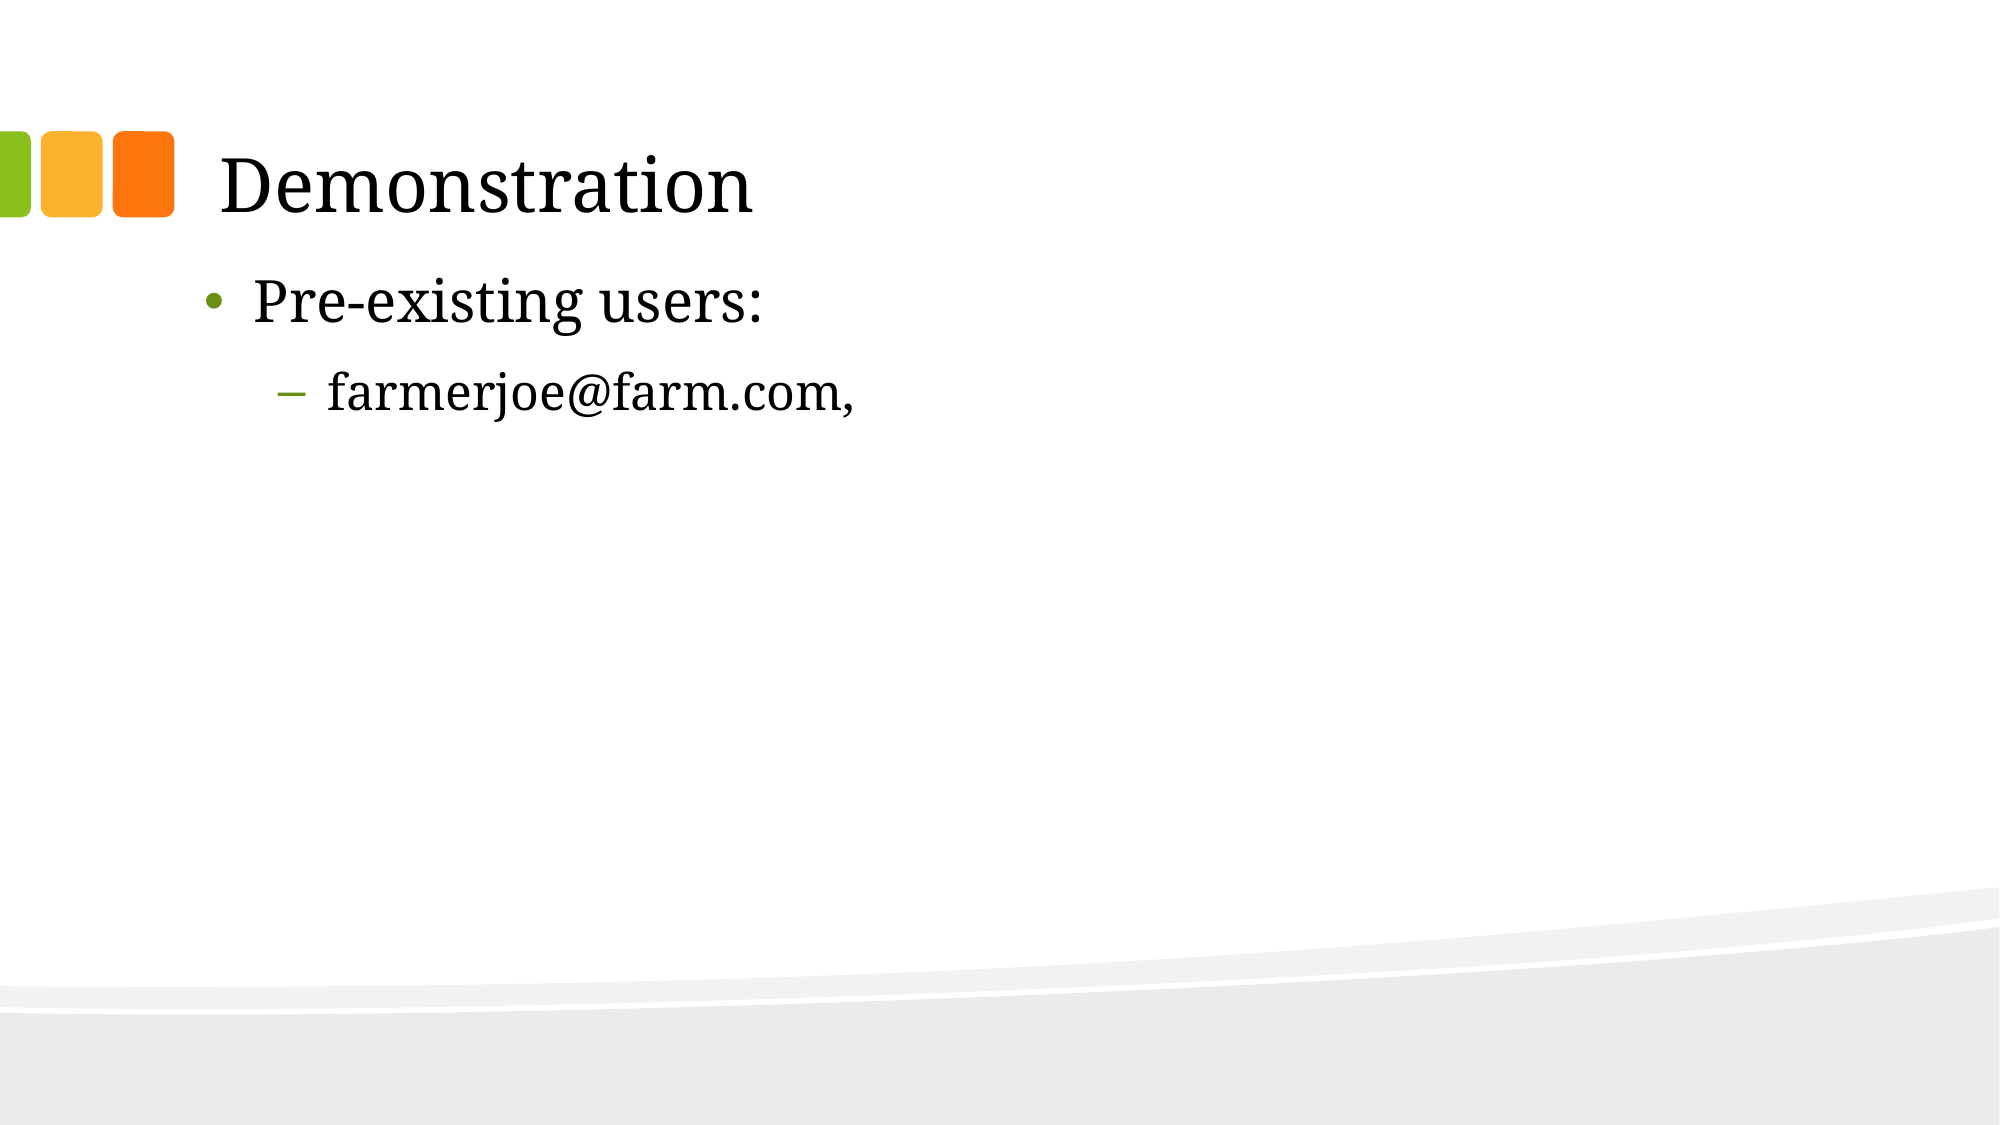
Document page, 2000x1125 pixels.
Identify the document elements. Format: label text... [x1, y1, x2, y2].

title Demonstration [199, 24, 1800, 238]
list Pre-existing users: farmerjoe@farm.com, [183, 262, 1784, 1013]
